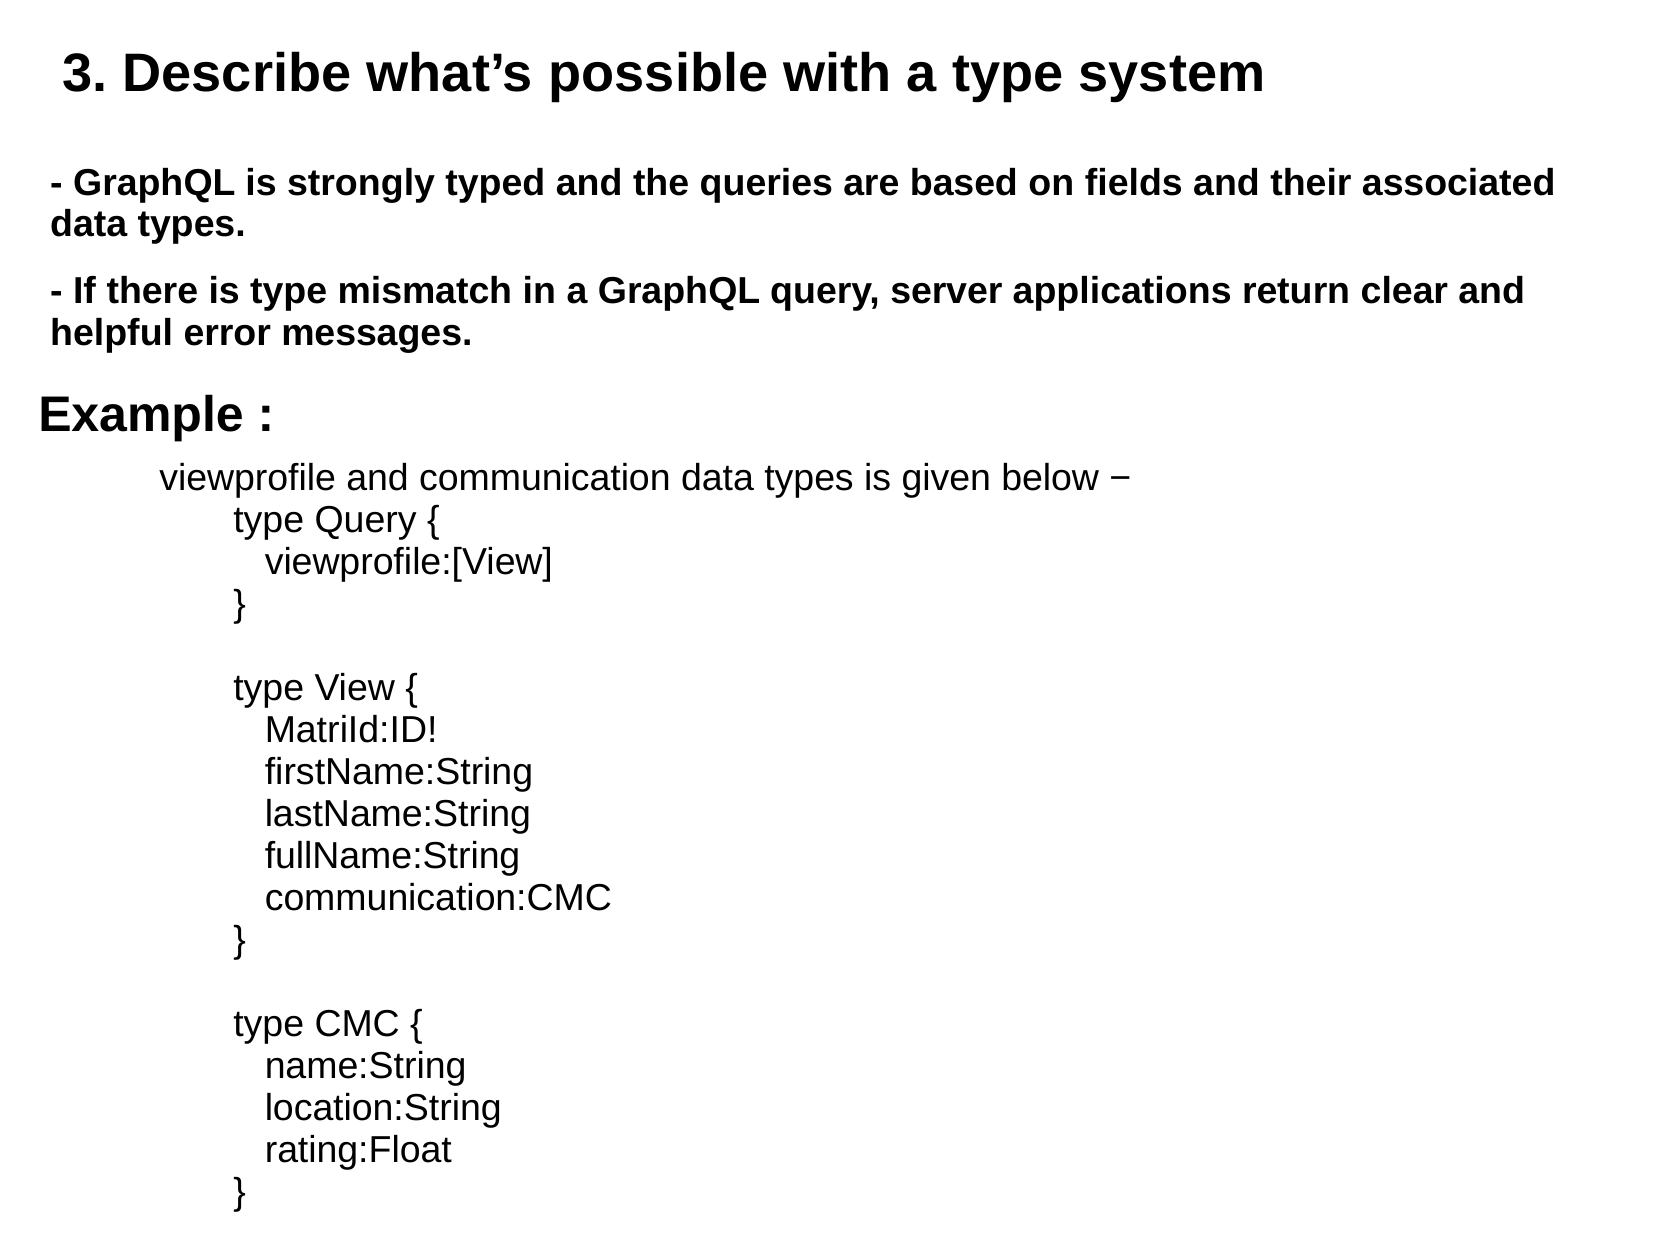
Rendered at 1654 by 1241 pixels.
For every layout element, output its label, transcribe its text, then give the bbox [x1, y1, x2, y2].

text_box Example : [23, 378, 355, 450]
text_box - GraphQL is strongly typed and the queries are based on fields and their associated data types. - If there is type mismatch in a GraphQL query, server applications return clear and helpful error messages. [35, 153, 1649, 362]
text_box 3. Describe what’s possible with a type system [47, 35, 1571, 111]
text_box viewprofile and communication data types is given below − type Query { viewprofile:[View] } type View { MatriId:ID! firstName:String lastName:String fullName:String communication:CMC } type CMC { name:String location:String rating:Float } [70, 449, 1595, 1241]
